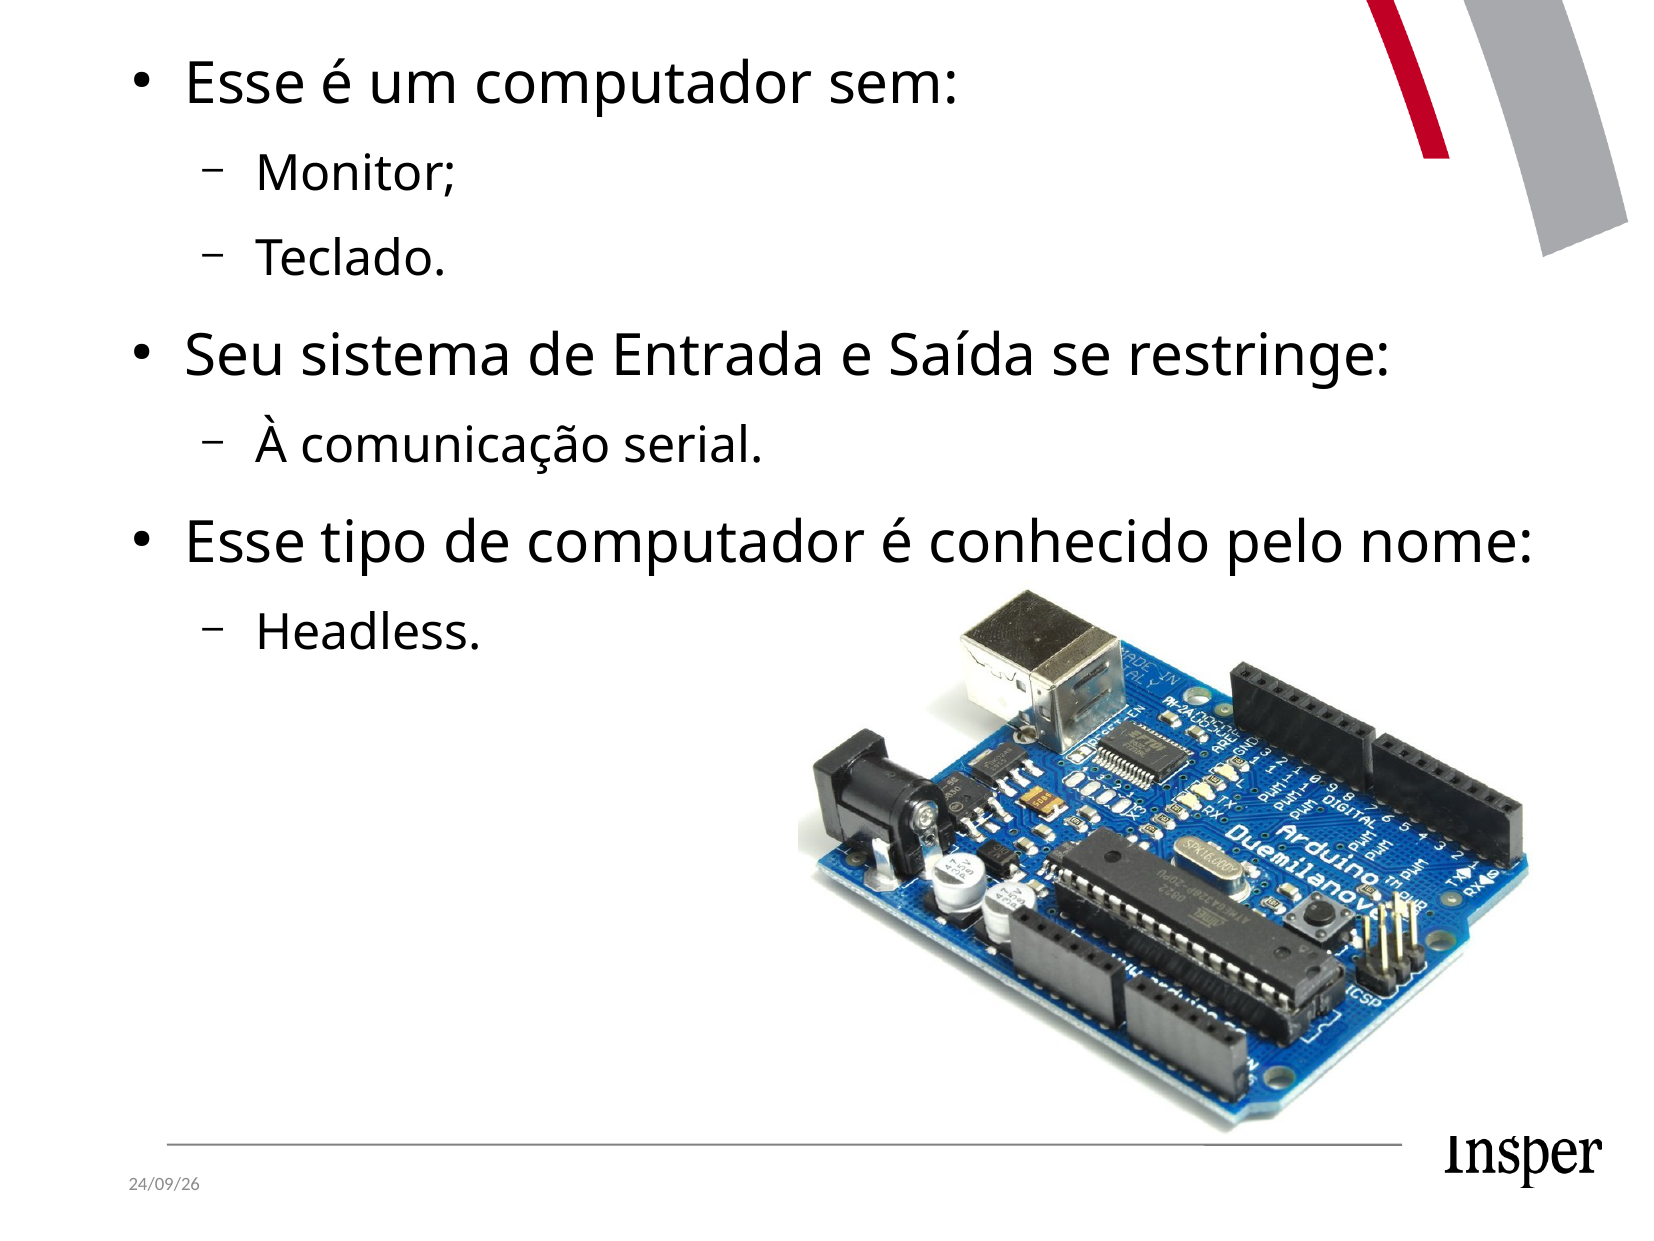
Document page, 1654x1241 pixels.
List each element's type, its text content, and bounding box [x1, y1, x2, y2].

list Esse é um computador sem: Monitor; Teclado. Seu sistema de Entrada e Saída se restringe: À comunicação serial. Esse tipo de computador é conhecido pelo nome: Headless. [113, 53, 1540, 1134]
